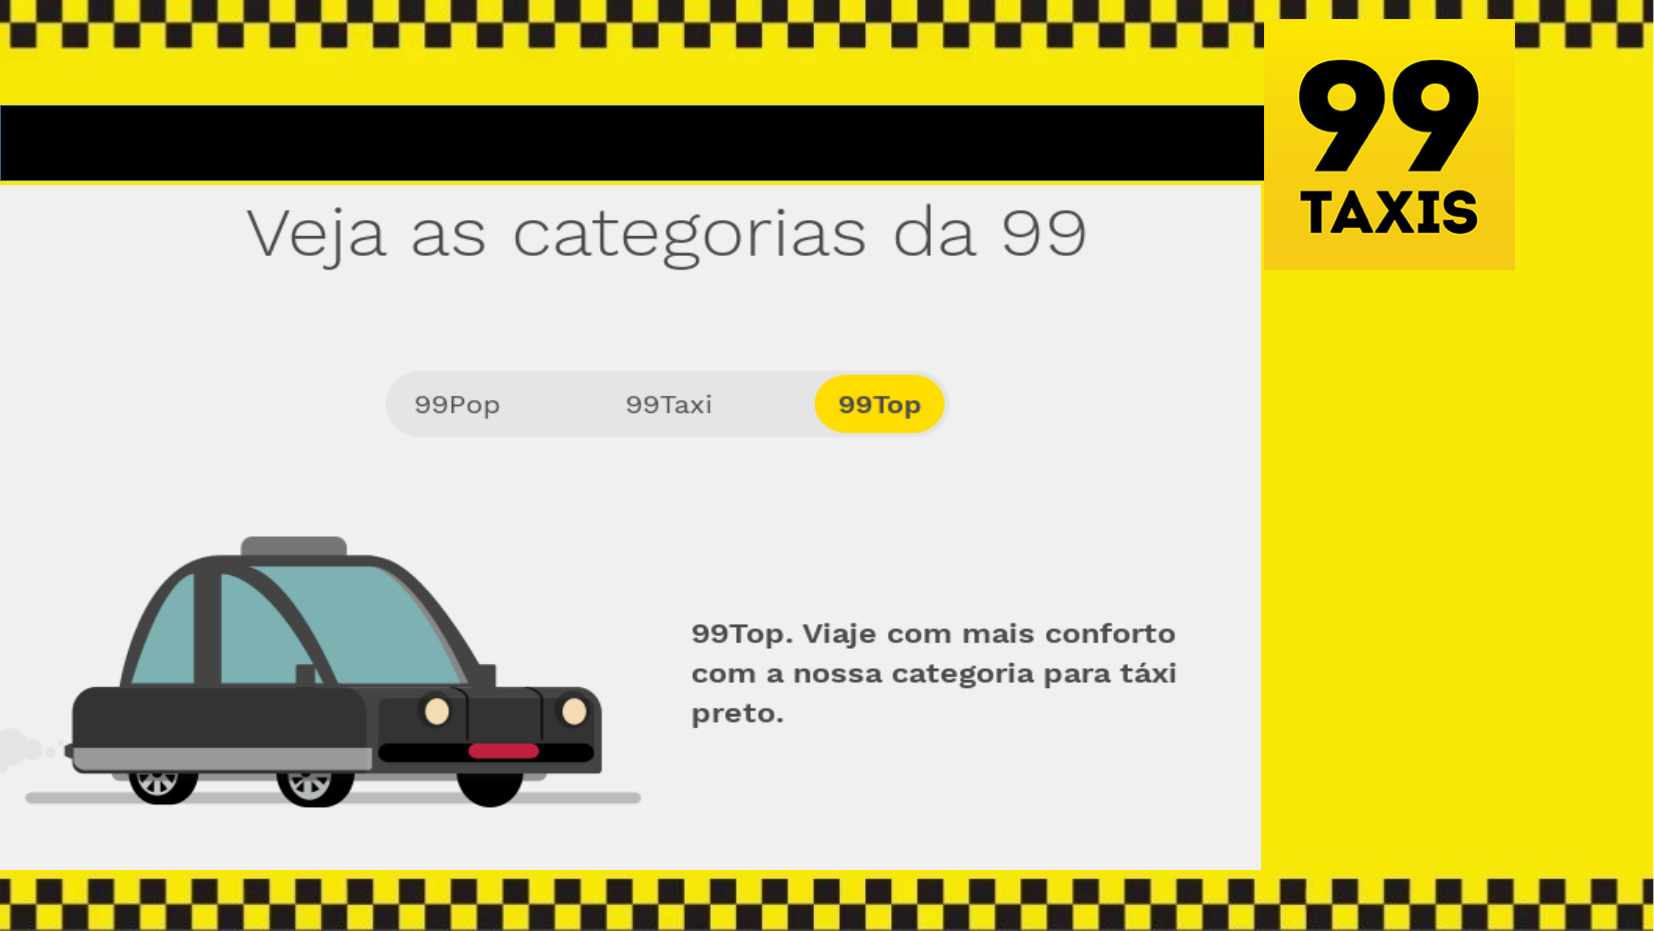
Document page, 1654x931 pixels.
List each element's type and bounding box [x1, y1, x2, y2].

picture [0, 0, 1654, 931]
text_box [0, 105, 1264, 181]
